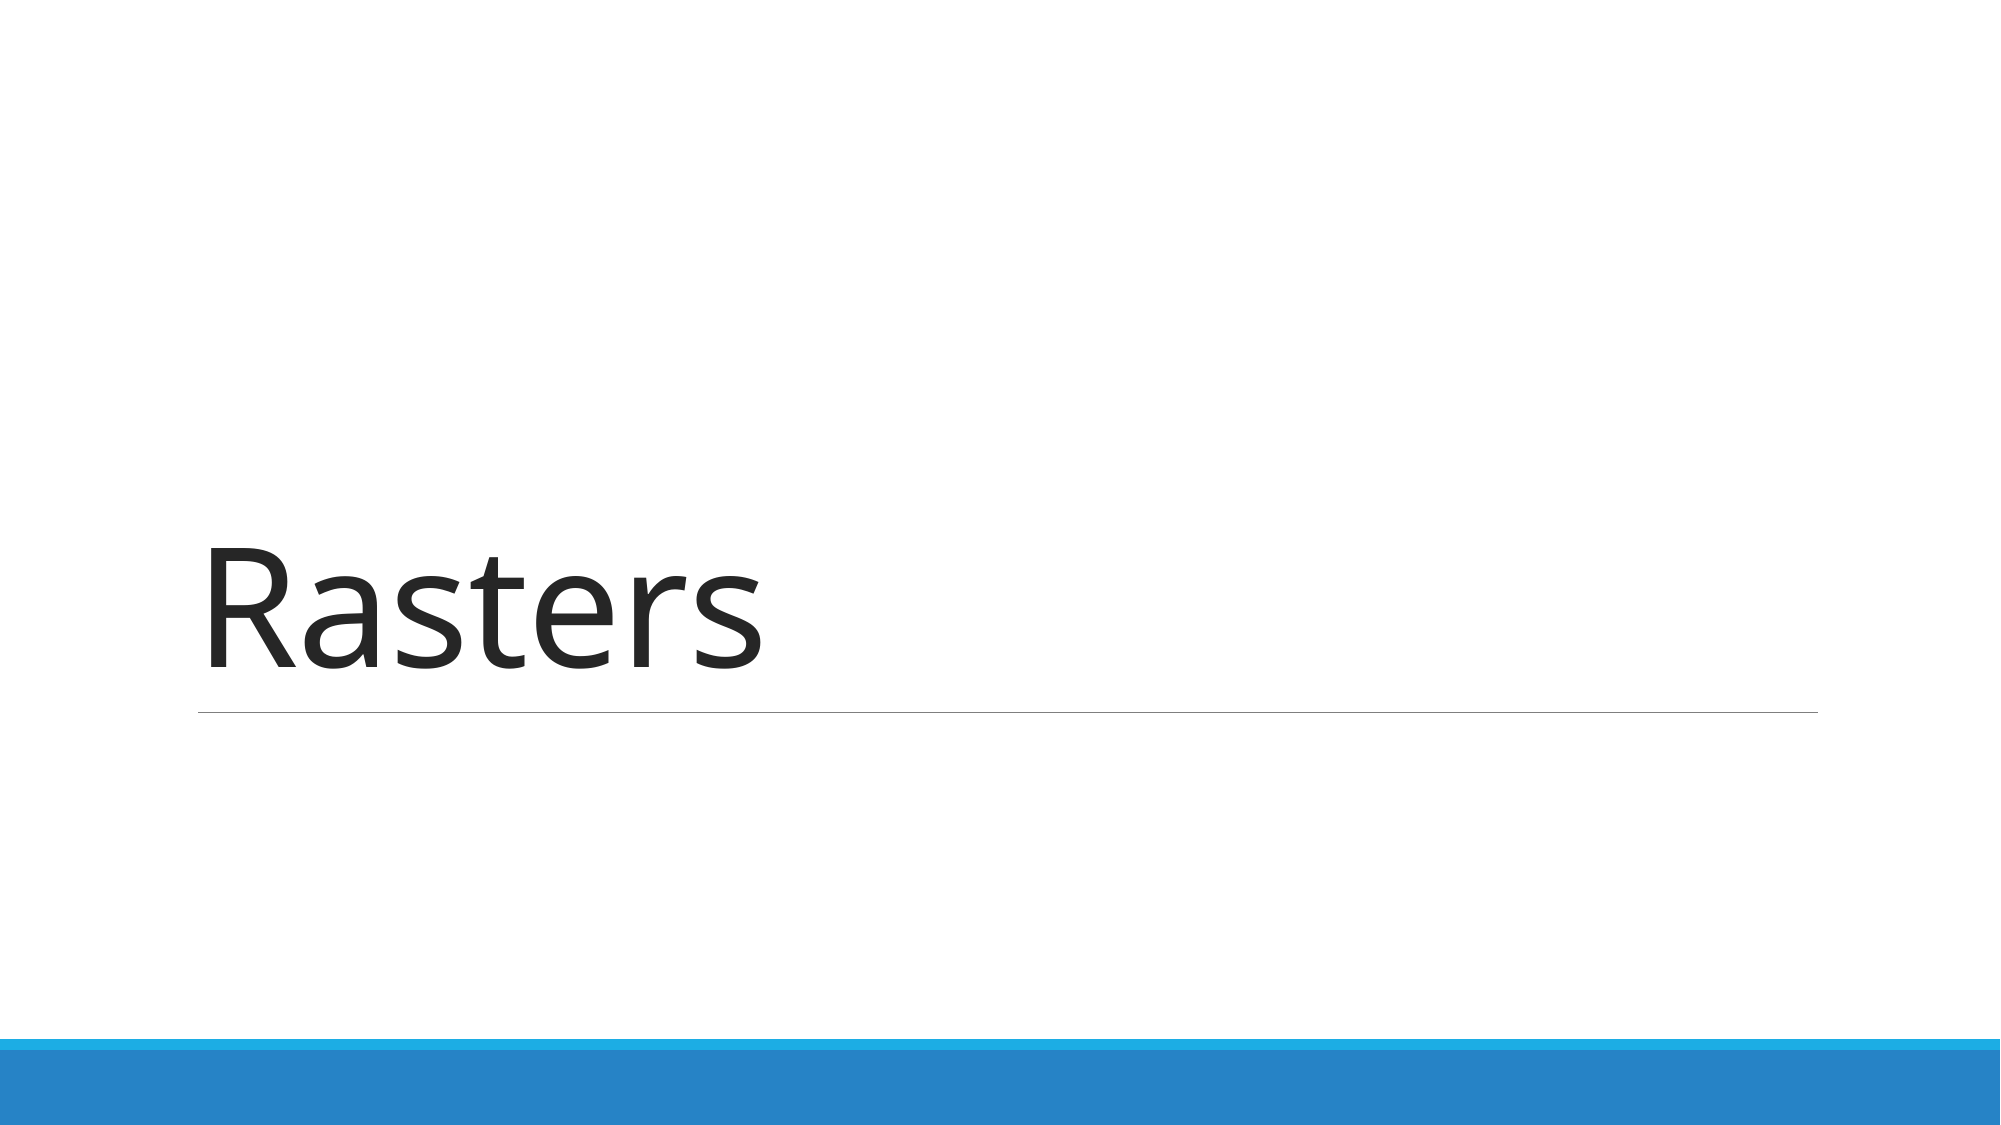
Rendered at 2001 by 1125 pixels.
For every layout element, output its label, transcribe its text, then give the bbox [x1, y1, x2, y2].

title Rasters [180, 124, 1831, 710]
